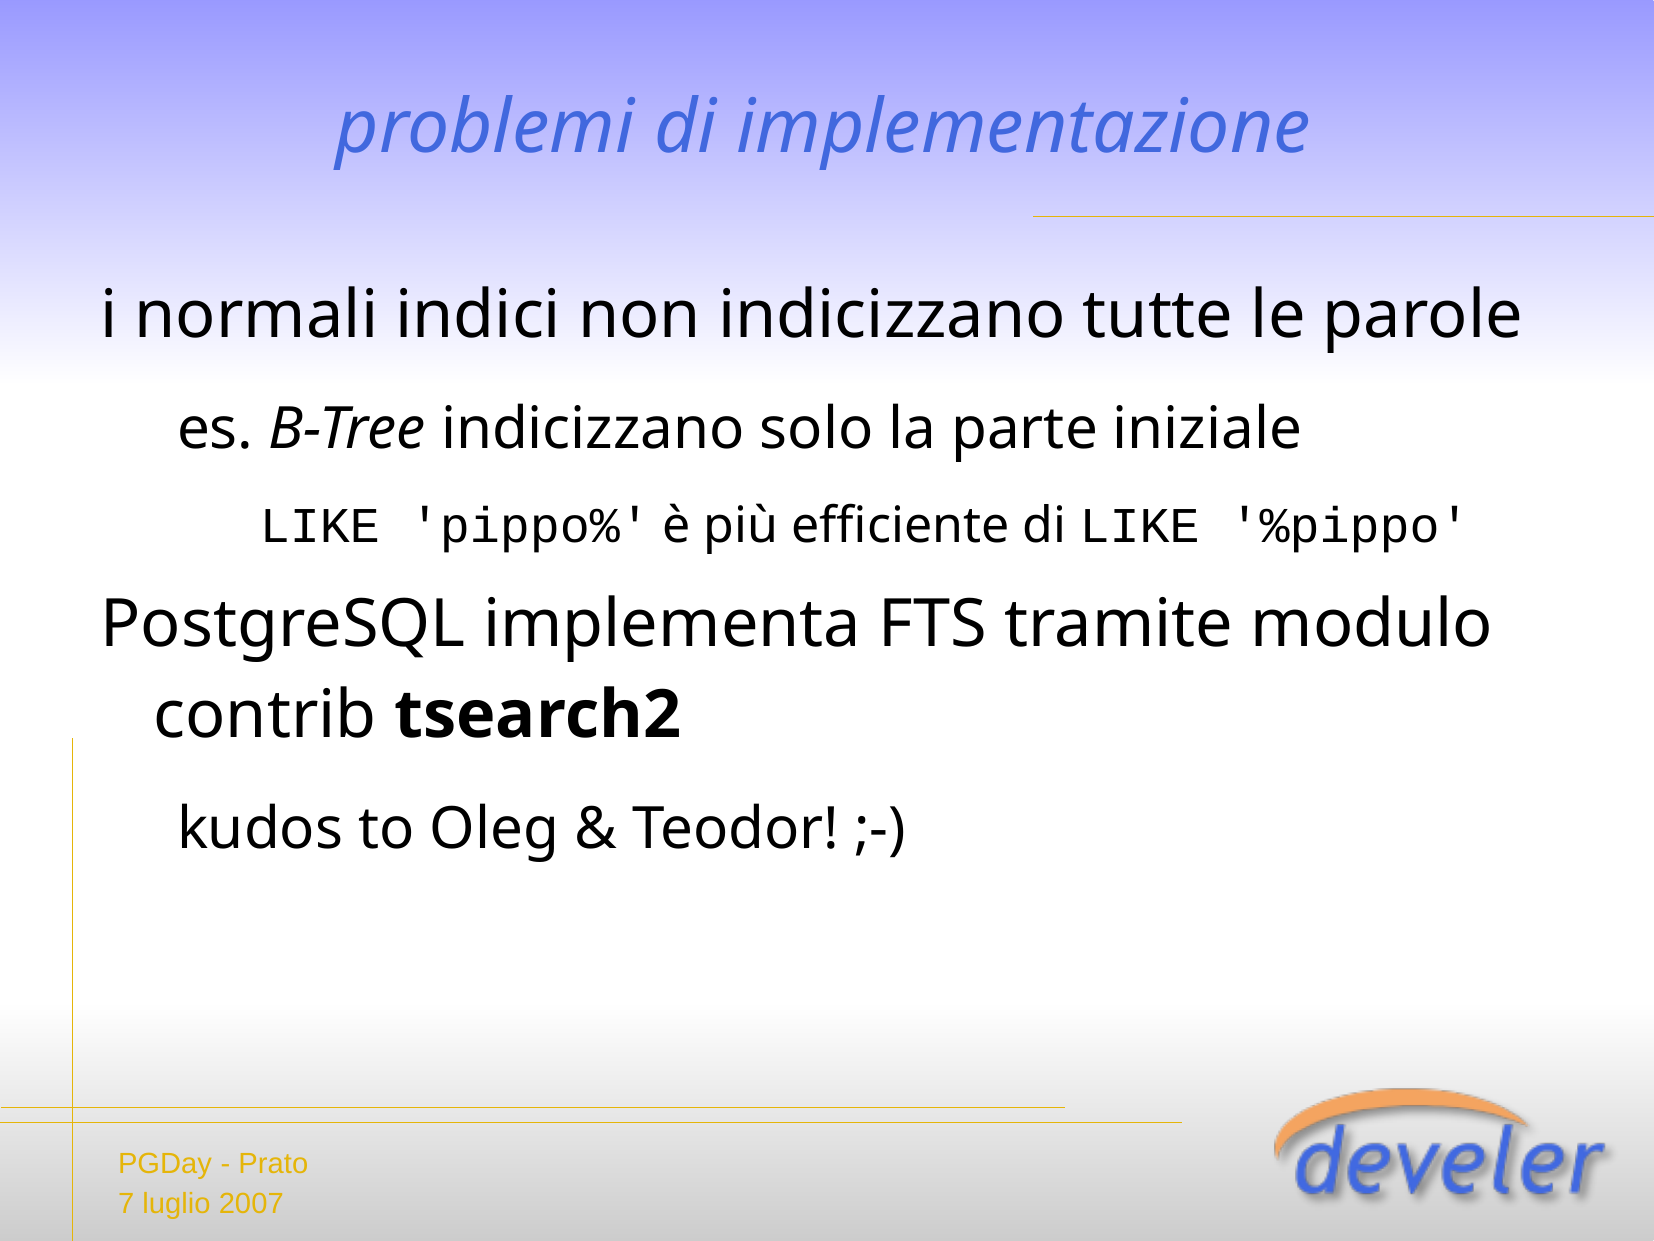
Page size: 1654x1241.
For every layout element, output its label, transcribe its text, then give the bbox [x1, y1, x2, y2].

list i normali indici non indicizzano tutte le parole es. B-Tree indicizzano solo la parte iniziale LIKE 'pippo%' è più efficiente di LIKE '%pippo' PostgreSQL implementa FTS tramite modulo contrib tsearch2 kudos to Oleg & Teodor! ;-) [82, 265, 1571, 1093]
picture [1269, 1083, 1622, 1211]
title problemi di implementazione [82, 29, 1565, 217]
